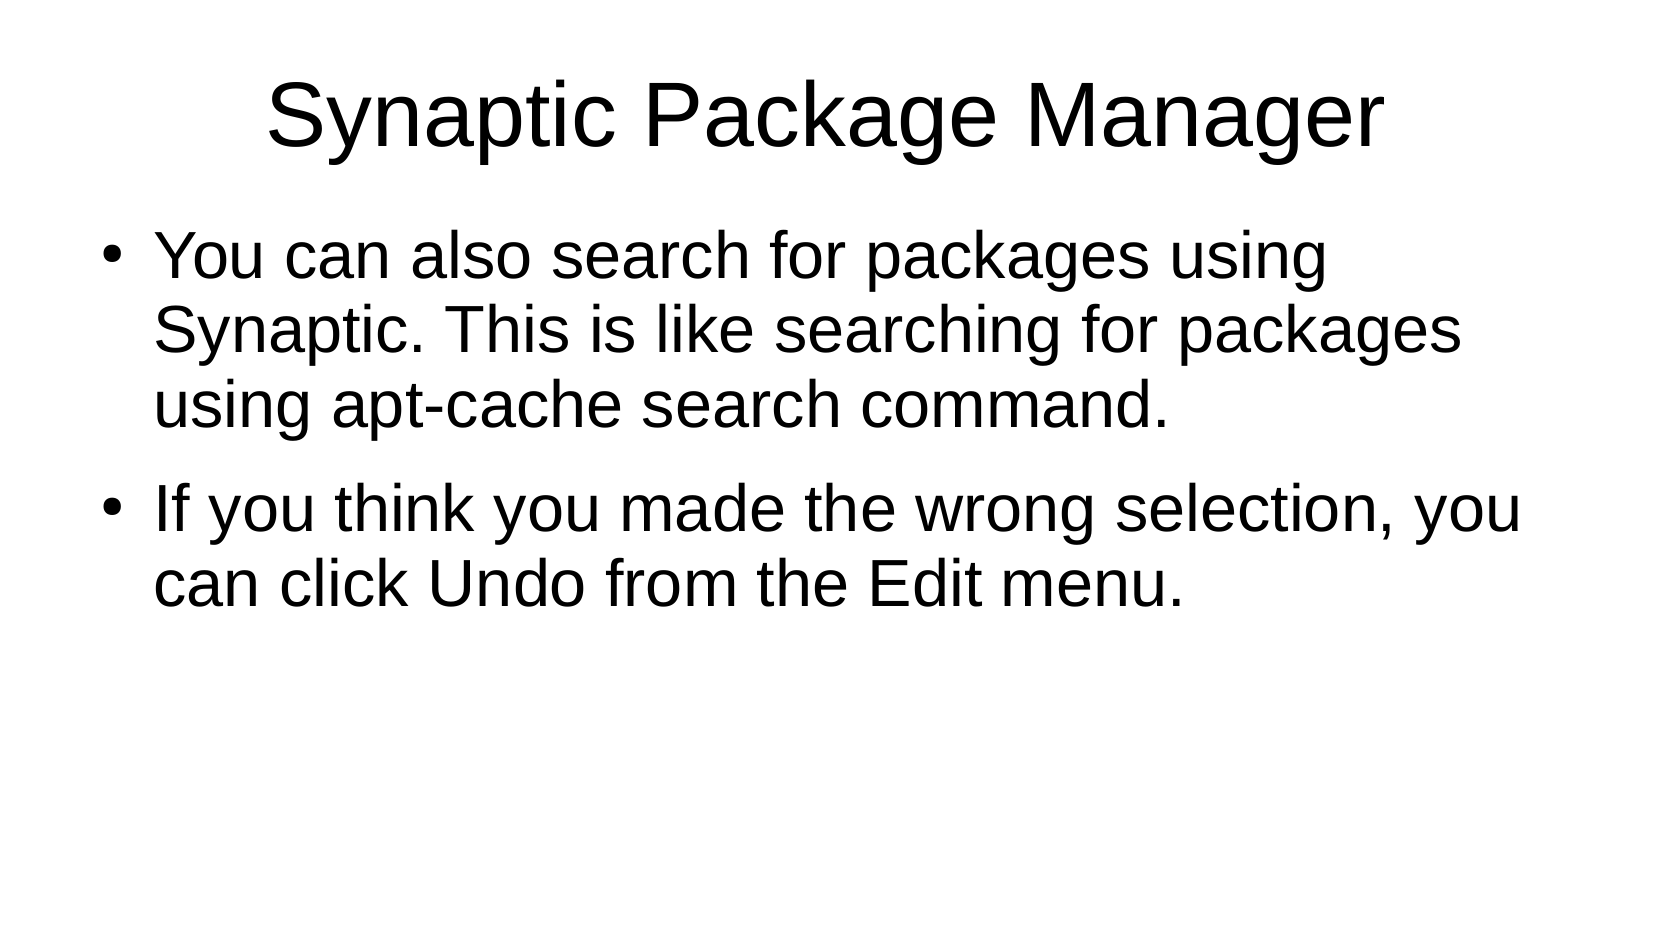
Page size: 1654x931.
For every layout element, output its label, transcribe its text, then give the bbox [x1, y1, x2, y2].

title Synaptic Package Manager [82, 37, 1571, 193]
list You can also search for packages using Synaptic. This is like searching for packages using apt-cache search command. If you think you made the wrong selection, you can click Undo from the Edit menu. [82, 217, 1571, 758]
